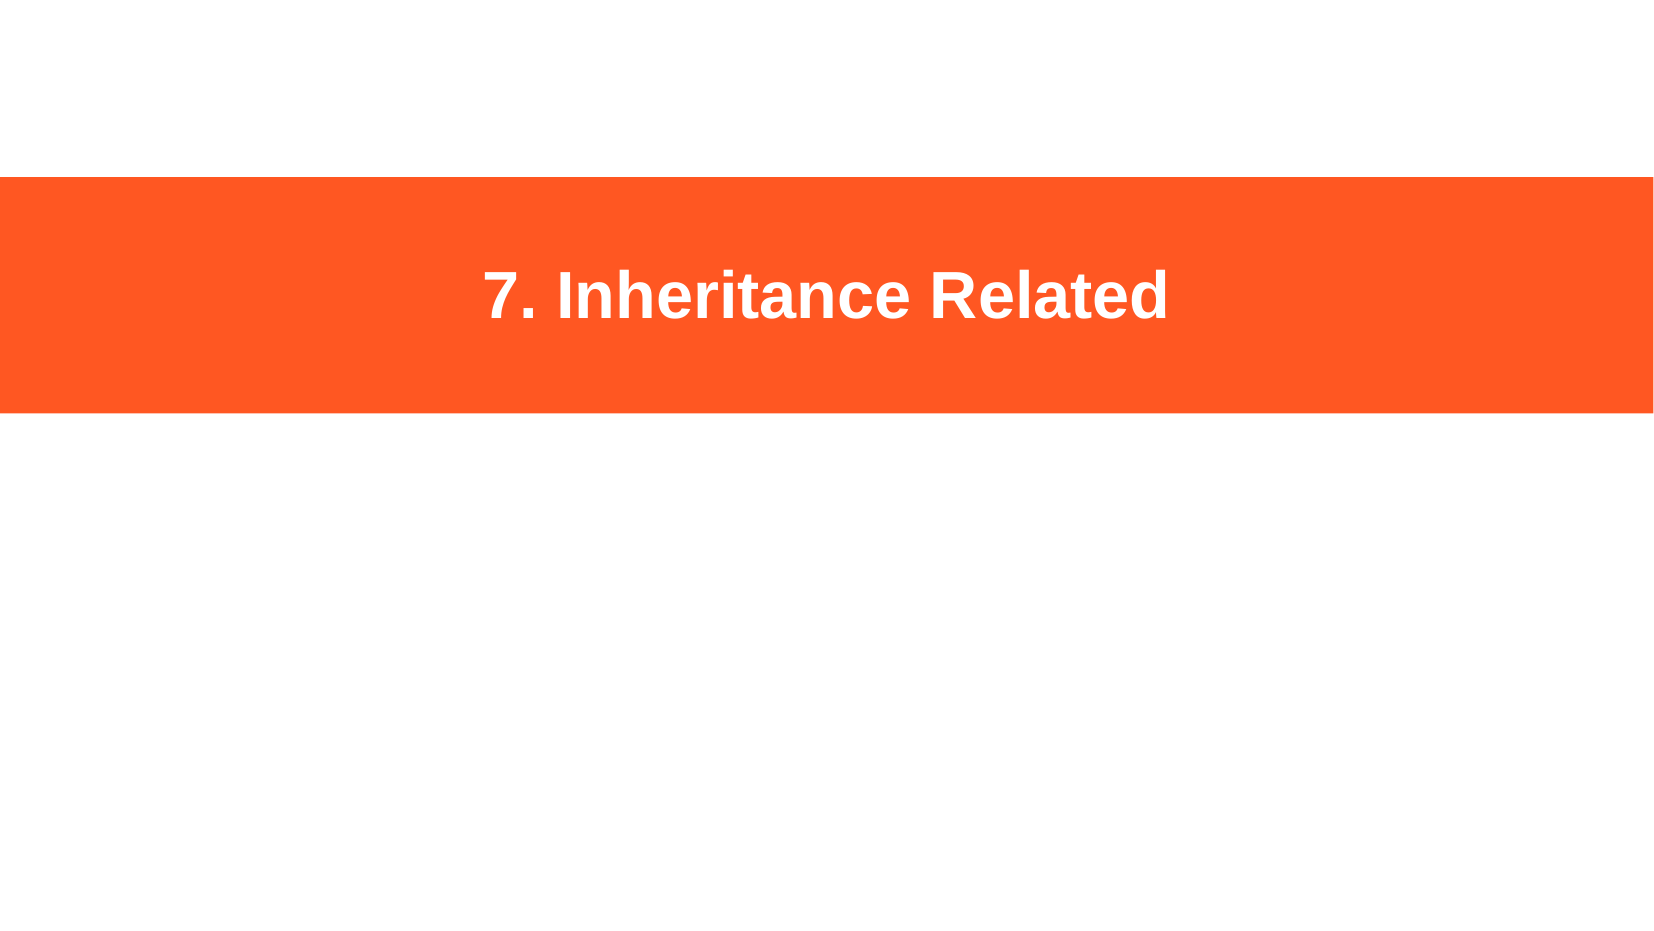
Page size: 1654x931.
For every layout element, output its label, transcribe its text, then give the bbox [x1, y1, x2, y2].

title 7. Inheritance Related [0, 177, 1654, 414]
